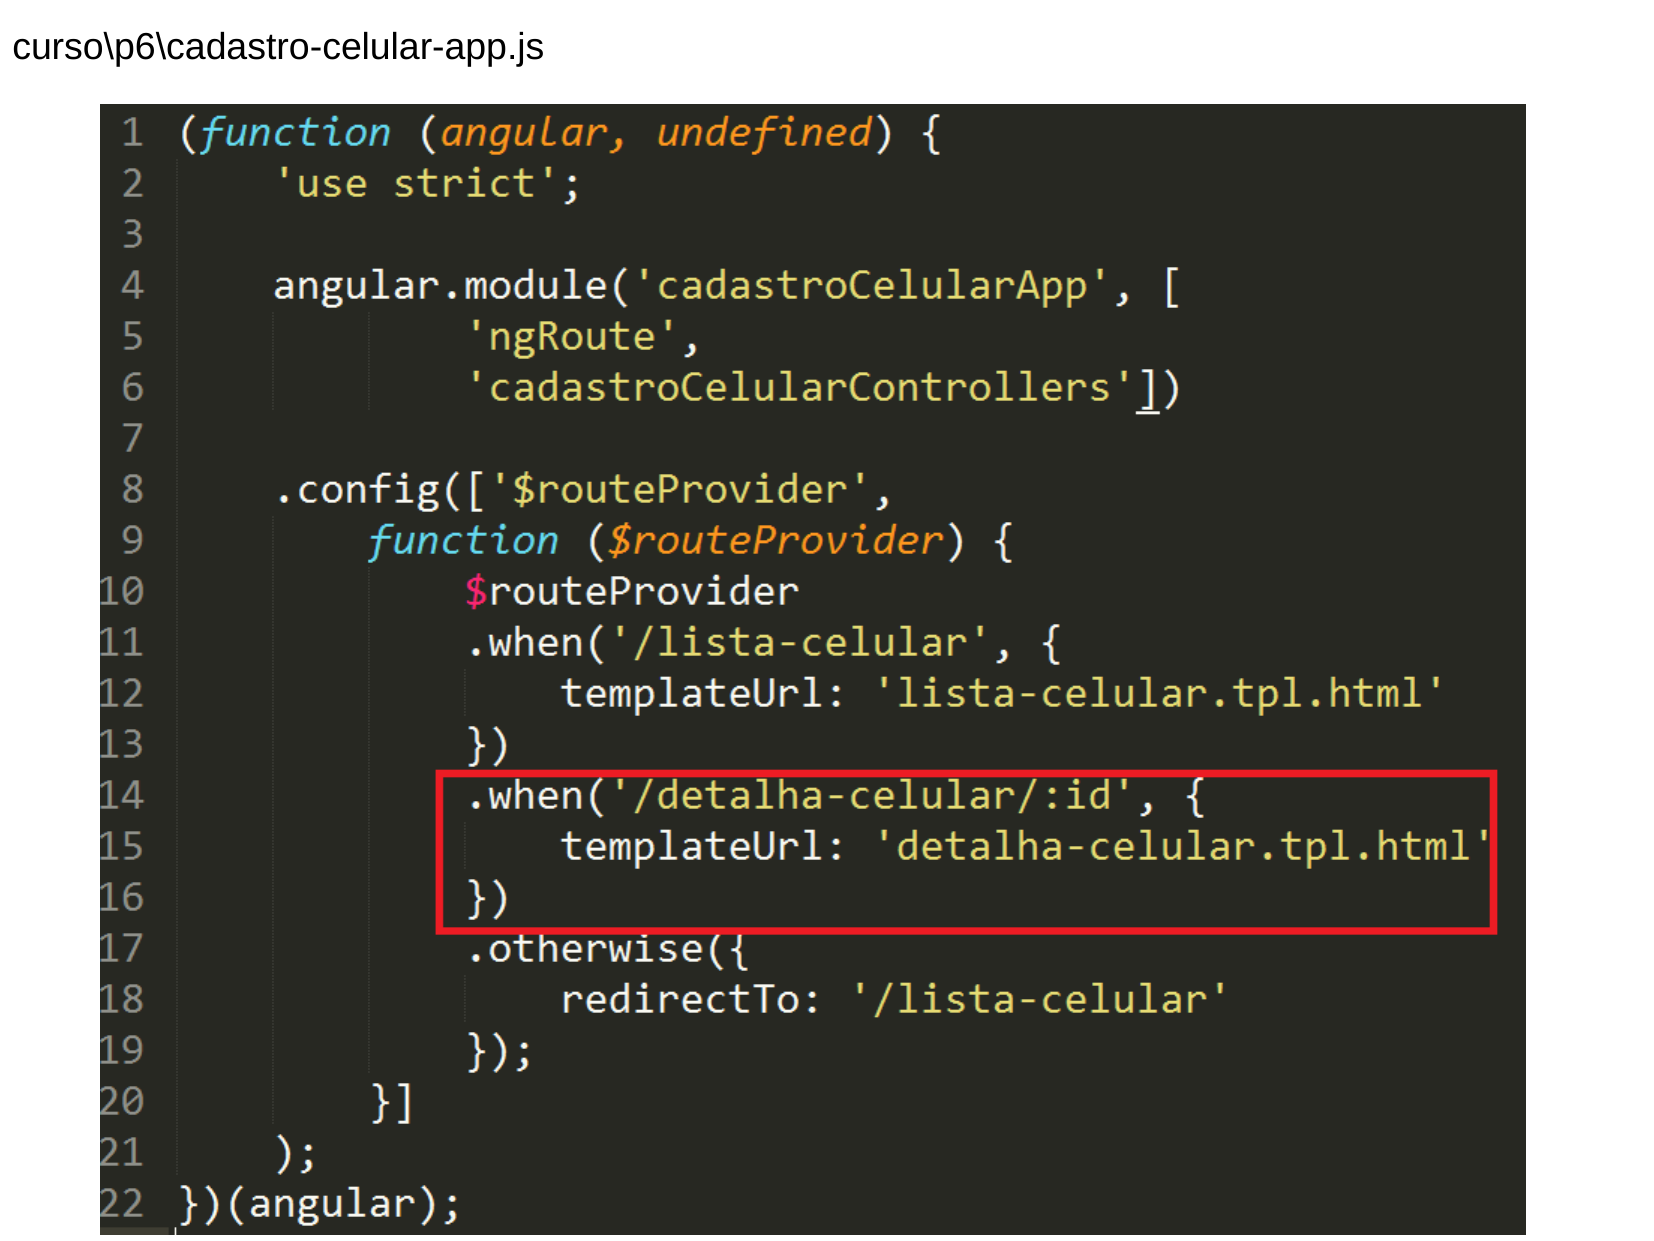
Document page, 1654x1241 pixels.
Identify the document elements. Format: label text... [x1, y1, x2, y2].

text_box curso\p6\cadastro-celular-app.js [0, 18, 560, 76]
picture [100, 104, 1526, 1235]
